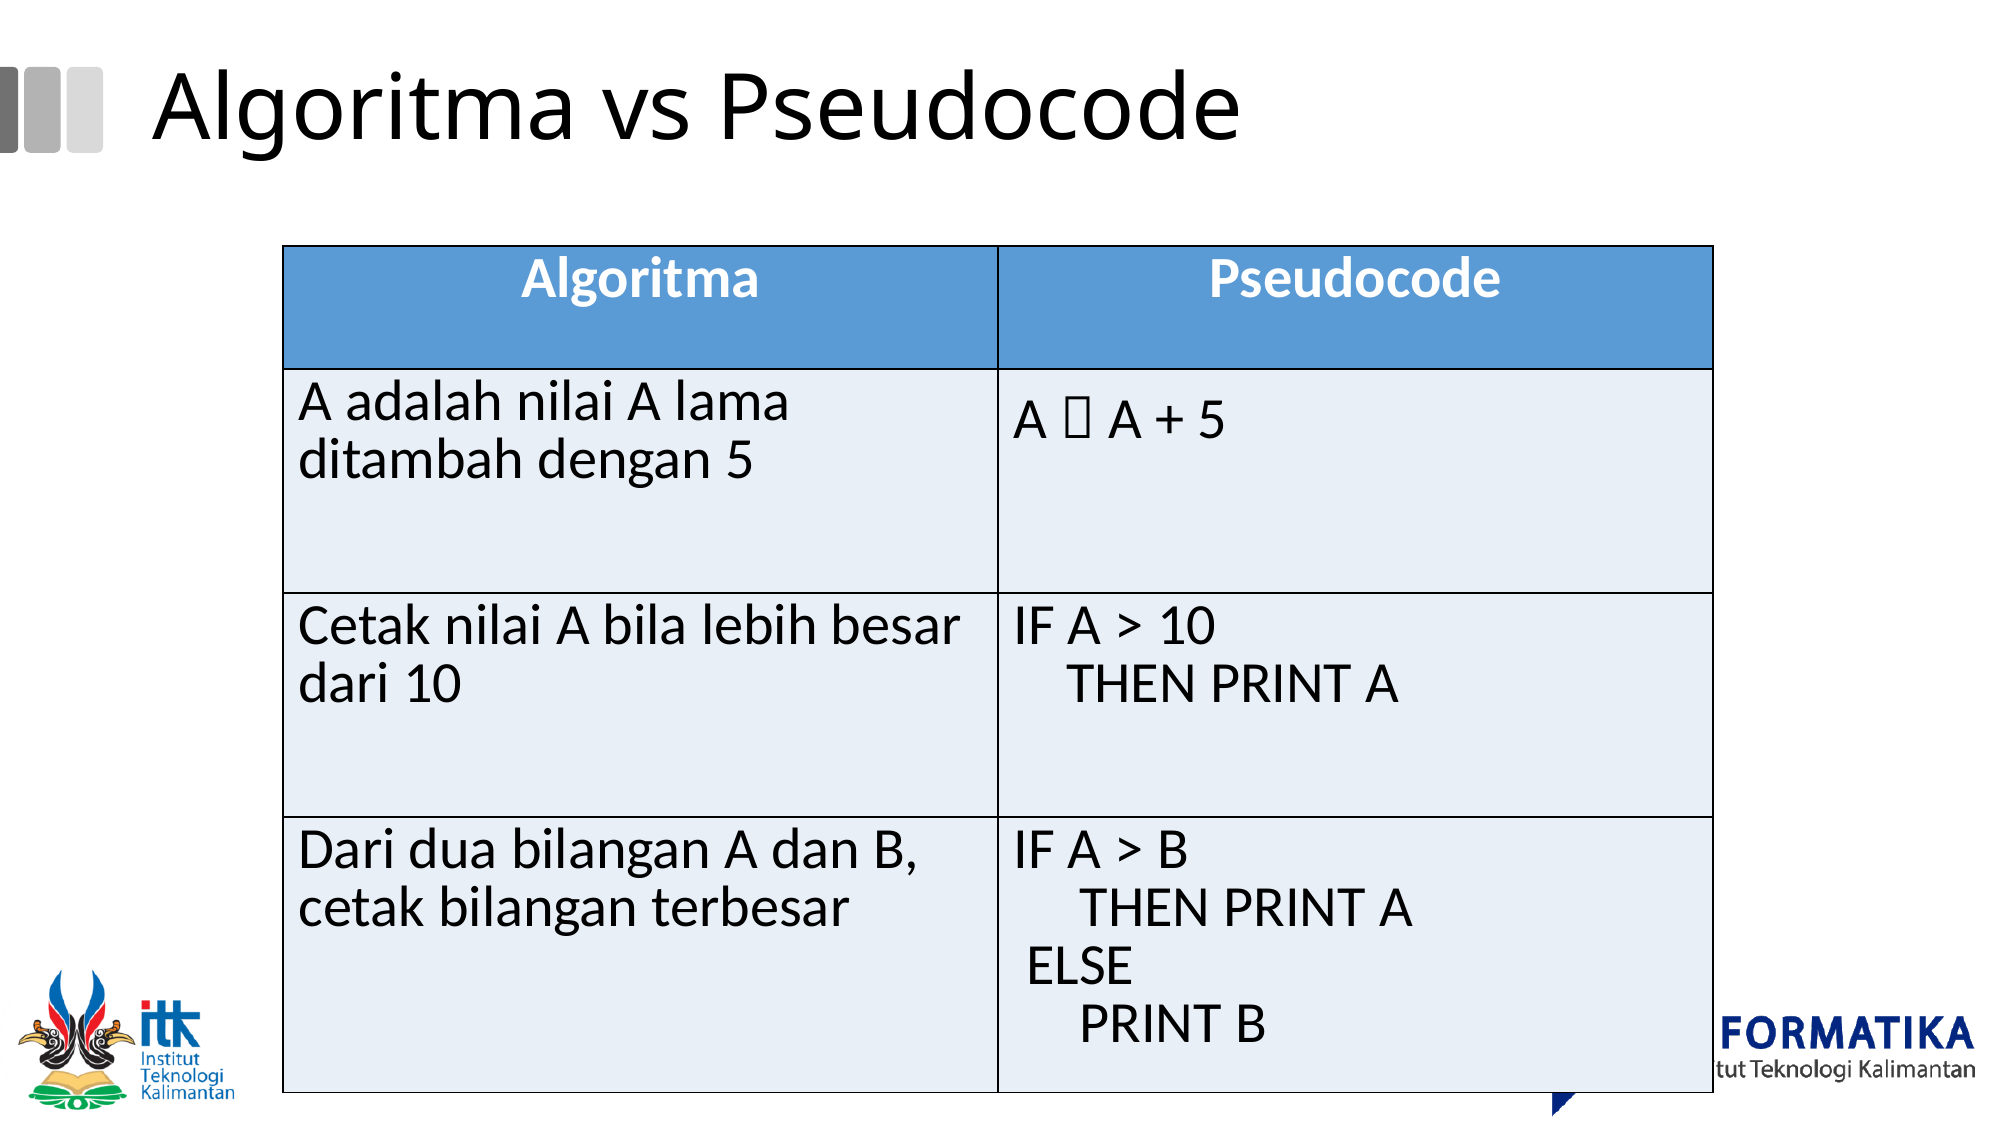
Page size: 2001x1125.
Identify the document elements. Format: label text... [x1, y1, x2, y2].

table_cell A adalah nilai A lama ditambah dengan 5 [284, 370, 997, 592]
table_cell IF A > 10 THEN PRINT A [999, 594, 1712, 816]
table_cell A  A + 5 [999, 370, 1712, 592]
table_cell Dari dua bilangan A dan B, cetak bilangan terbesar [284, 818, 997, 1092]
table_cell Cetak nilai A bila lebih besar dari 10 [284, 594, 997, 816]
picture [0, 935, 253, 1125]
table_header Algoritma [284, 247, 997, 368]
title Algoritma vs Pseudocode [137, 1, 1863, 219]
picture [1534, 965, 1976, 1118]
table_header Pseudocode [999, 247, 1712, 368]
table_cell IF A > B THEN PRINT A ELSE PRINT B [999, 818, 1712, 1092]
